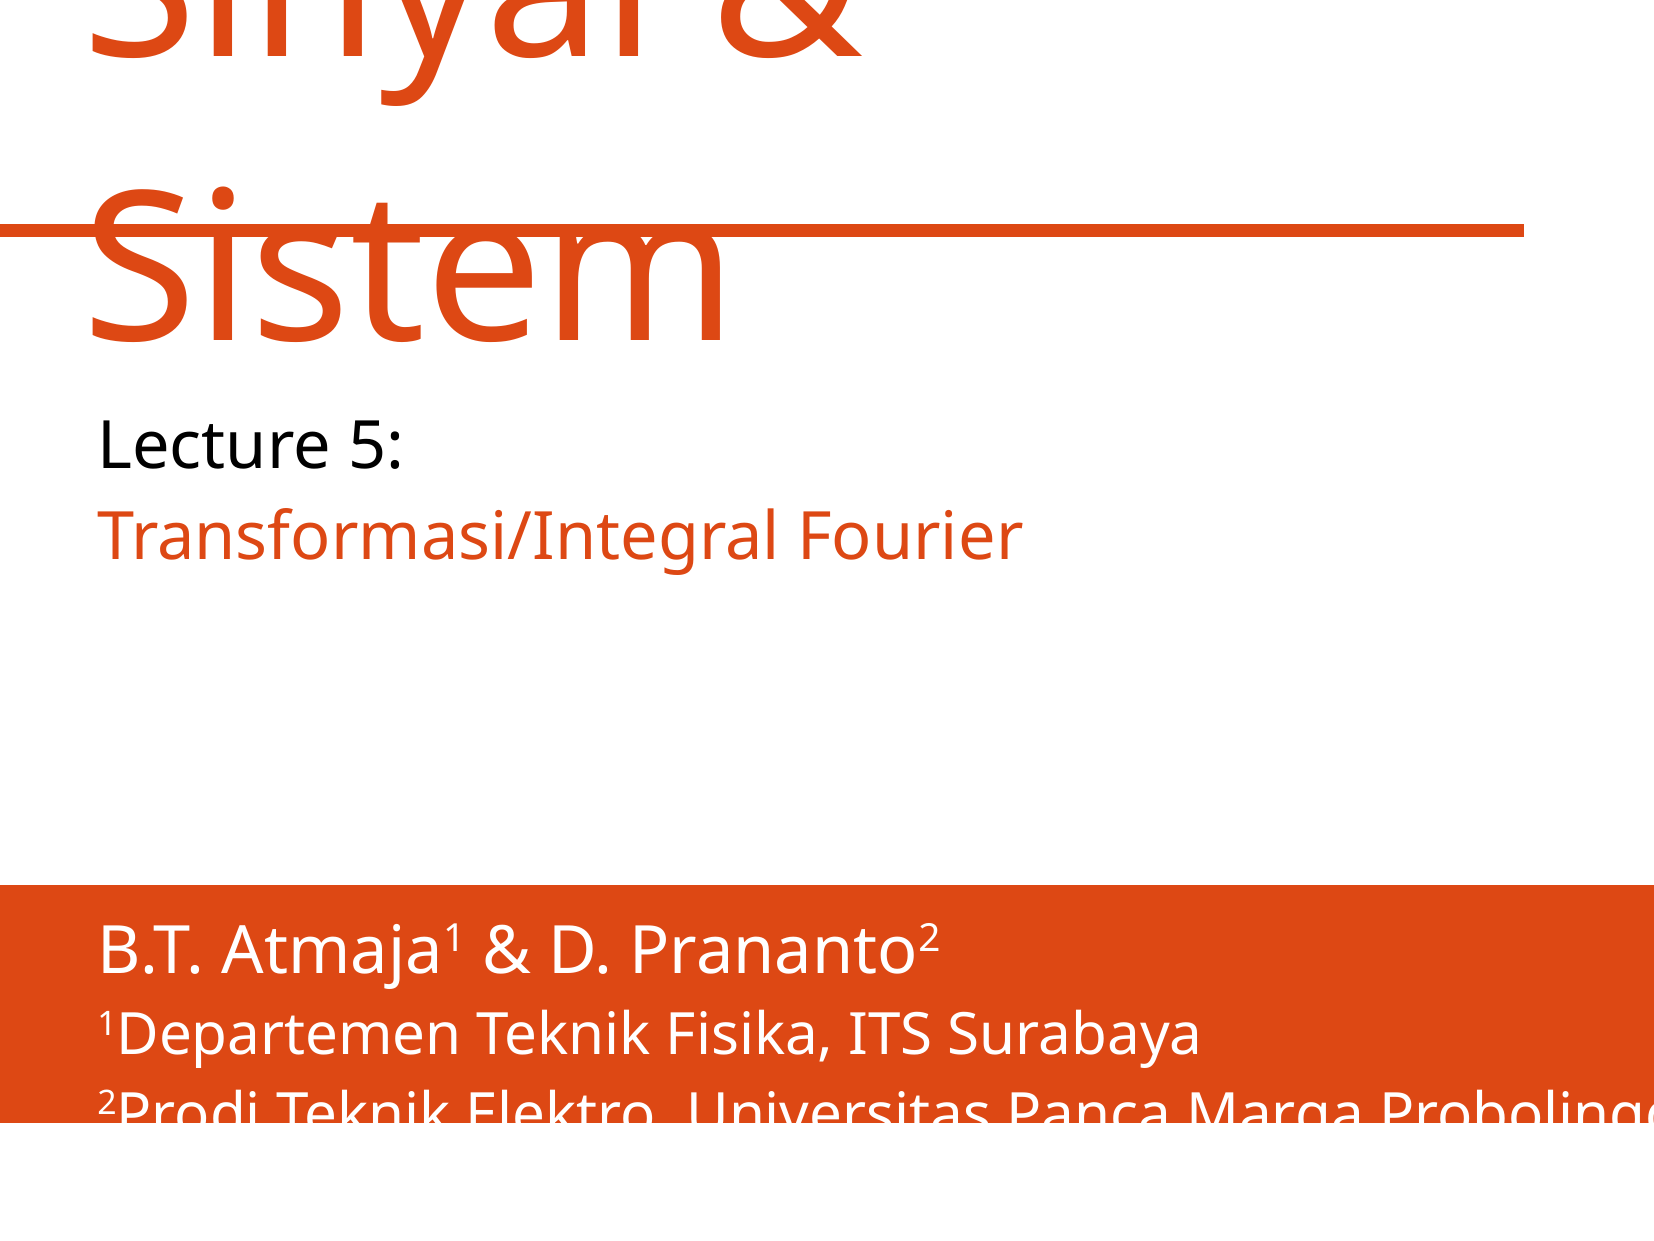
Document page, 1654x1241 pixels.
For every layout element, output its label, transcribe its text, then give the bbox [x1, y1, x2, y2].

text_box [1084, 1115, 1100, 1123]
text_box [219, 1115, 236, 1123]
text_box [939, 1119, 953, 1123]
text_box [436, 1115, 471, 1123]
text_box [127, 1115, 156, 1123]
text_box [1424, 1115, 1441, 1123]
text_box [0, 224, 1524, 237]
text_box [476, 1115, 502, 1123]
text_box [414, 1115, 424, 1123]
text_box [1583, 1115, 1599, 1123]
text_box [1147, 1119, 1161, 1123]
text_box [295, 1115, 307, 1123]
text_box [977, 1115, 1012, 1123]
text_box [1105, 1115, 1113, 1123]
text_box [1482, 1115, 1499, 1123]
text_box [920, 1115, 945, 1123]
text_box [1540, 1115, 1548, 1123]
subtitle Sinyal & Sistem [82, 237, 1501, 243]
text_box [774, 1115, 786, 1123]
text_box [904, 1115, 914, 1123]
text_box [1304, 1115, 1321, 1123]
text_box [818, 1115, 847, 1123]
text_box [521, 1115, 550, 1123]
text_box [241, 1115, 250, 1123]
text_box [1197, 1115, 1206, 1123]
text_box [801, 1115, 812, 1123]
text_box [1208, 1115, 1217, 1123]
text_box [206, 1115, 213, 1123]
text_box [852, 1115, 884, 1123]
text_box [507, 1115, 515, 1123]
text_box [161, 1115, 178, 1123]
text_box [629, 1115, 647, 1123]
text_box [354, 1115, 373, 1123]
text_box [1640, 1115, 1648, 1123]
text_box [562, 1115, 581, 1123]
text_box [399, 1115, 409, 1123]
text_box [1517, 1115, 1535, 1123]
text_box [1119, 1115, 1153, 1123]
text_box [789, 1115, 799, 1123]
text_box [587, 1115, 602, 1123]
text_box [739, 1115, 755, 1123]
text_box [958, 1115, 981, 1123]
text_box [378, 1115, 394, 1123]
text_box [652, 1115, 692, 1123]
text_box B.T. Atmaja1 & D. Prananto2 1Departemen Teknik Fisika, ITS Surabaya 2Prodi Teknik Elektro, Universitas Panca Marga Probolinggo [82, 894, 1654, 1115]
text_box [1504, 1115, 1512, 1123]
text_box [0, 885, 1654, 1123]
text_box [1446, 1115, 1464, 1123]
text_box [1248, 1119, 1262, 1123]
text_box [1326, 1115, 1346, 1123]
text_box [1166, 1115, 1192, 1123]
text_box [760, 1115, 769, 1123]
text_box [697, 1115, 718, 1123]
text_box [723, 1115, 734, 1123]
subtitle Sinyal & Sistem [82, 0, 1501, 224]
text_box [1219, 1115, 1228, 1123]
text_box [1017, 1115, 1056, 1123]
text_box [1267, 1115, 1276, 1123]
text_box [255, 1115, 290, 1123]
text_box [313, 1115, 342, 1123]
text_box [1340, 1119, 1354, 1123]
text_box [1069, 1115, 1079, 1123]
text_box [880, 1115, 899, 1123]
text_box [1390, 1115, 1419, 1123]
text_box [1604, 1115, 1612, 1123]
text_box [1281, 1115, 1298, 1123]
text_box [1469, 1115, 1477, 1123]
text_box [1553, 1115, 1563, 1123]
text_box [1359, 1115, 1385, 1123]
text_box [183, 1115, 201, 1123]
text_box [1568, 1115, 1578, 1123]
text_box [607, 1115, 624, 1123]
text_box Lecture 5: Transformasi/Integral Fourier [82, 389, 1075, 561]
text_box [1050, 1119, 1064, 1123]
text_box [1233, 1115, 1254, 1123]
text_box [1618, 1115, 1635, 1123]
